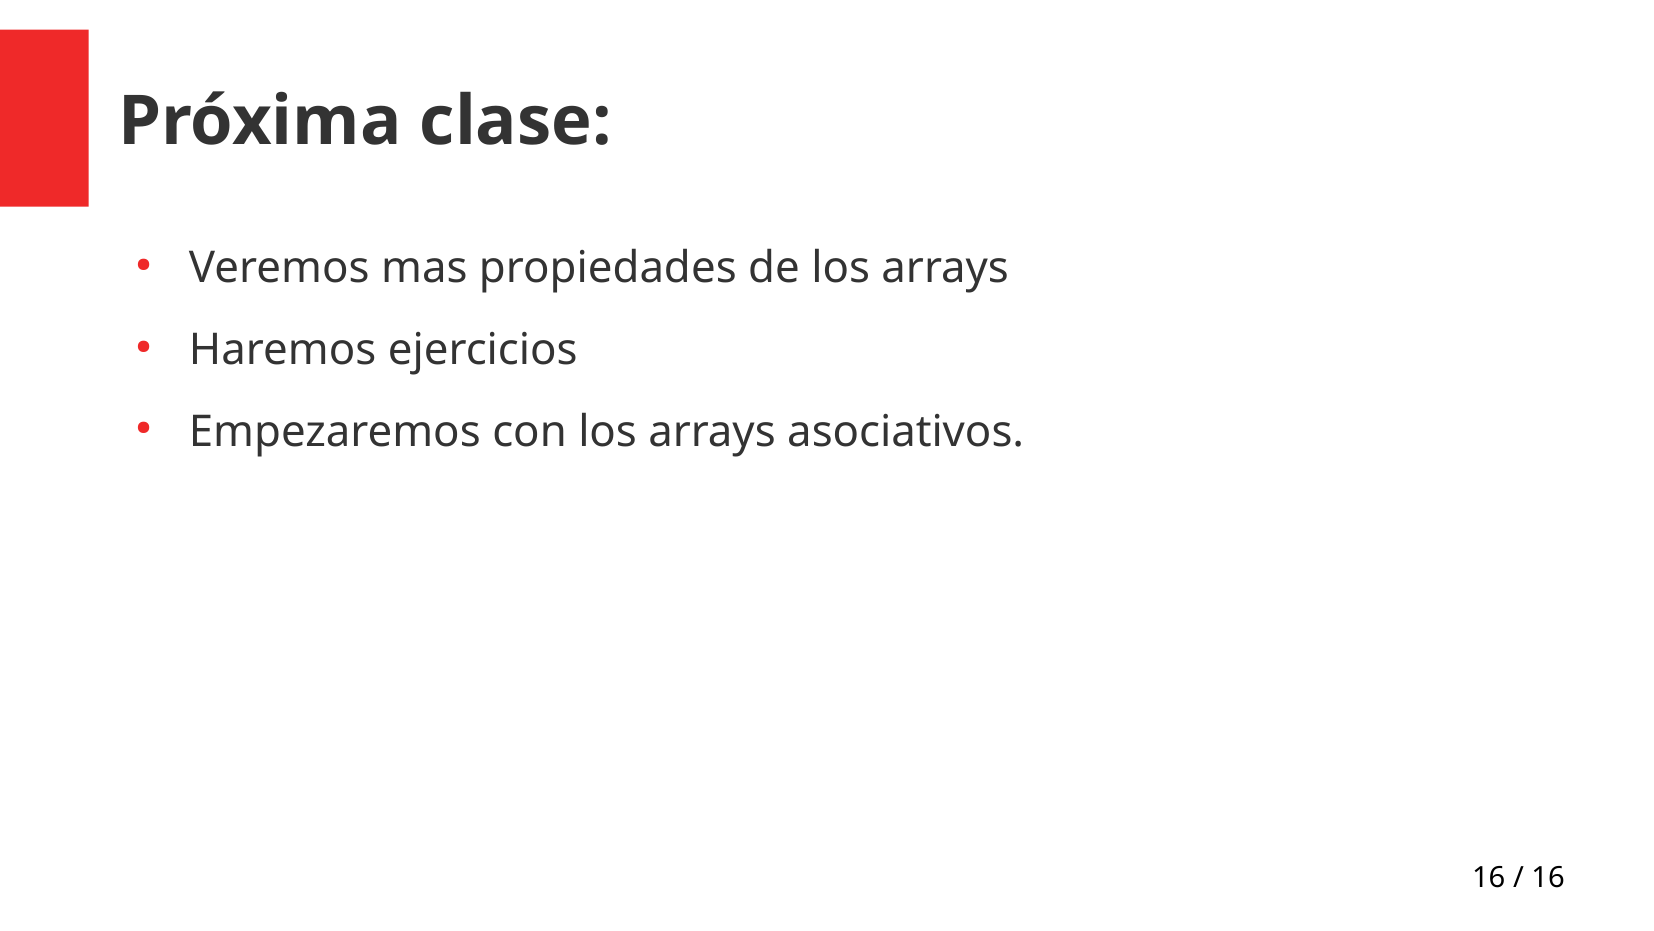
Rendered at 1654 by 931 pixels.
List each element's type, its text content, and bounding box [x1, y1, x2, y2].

list Veremos mas propiedades de los arrays Haremos ejercicios Empezaremos con los arrays asociativos. [118, 236, 1595, 798]
title Próxima clase: [118, 29, 1595, 207]
